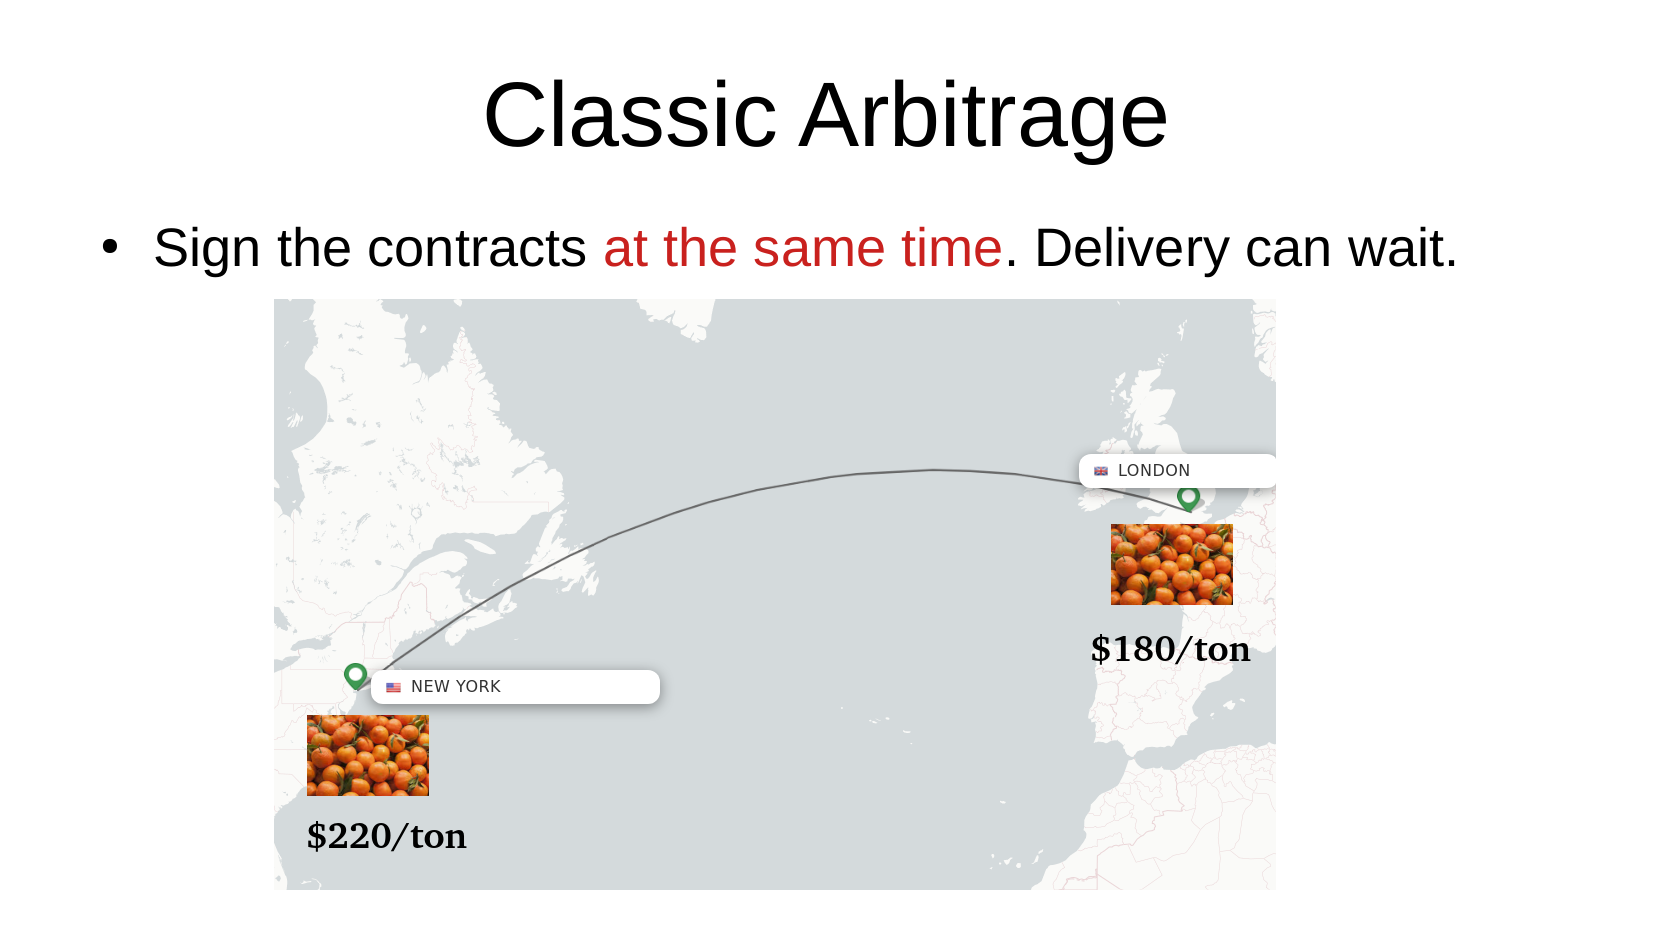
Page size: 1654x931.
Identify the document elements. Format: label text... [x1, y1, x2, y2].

picture [274, 299, 1276, 890]
list Sign the contracts at the same time. Delivery can wait. [82, 217, 1571, 758]
title Classic Arbitrage [82, 37, 1571, 193]
